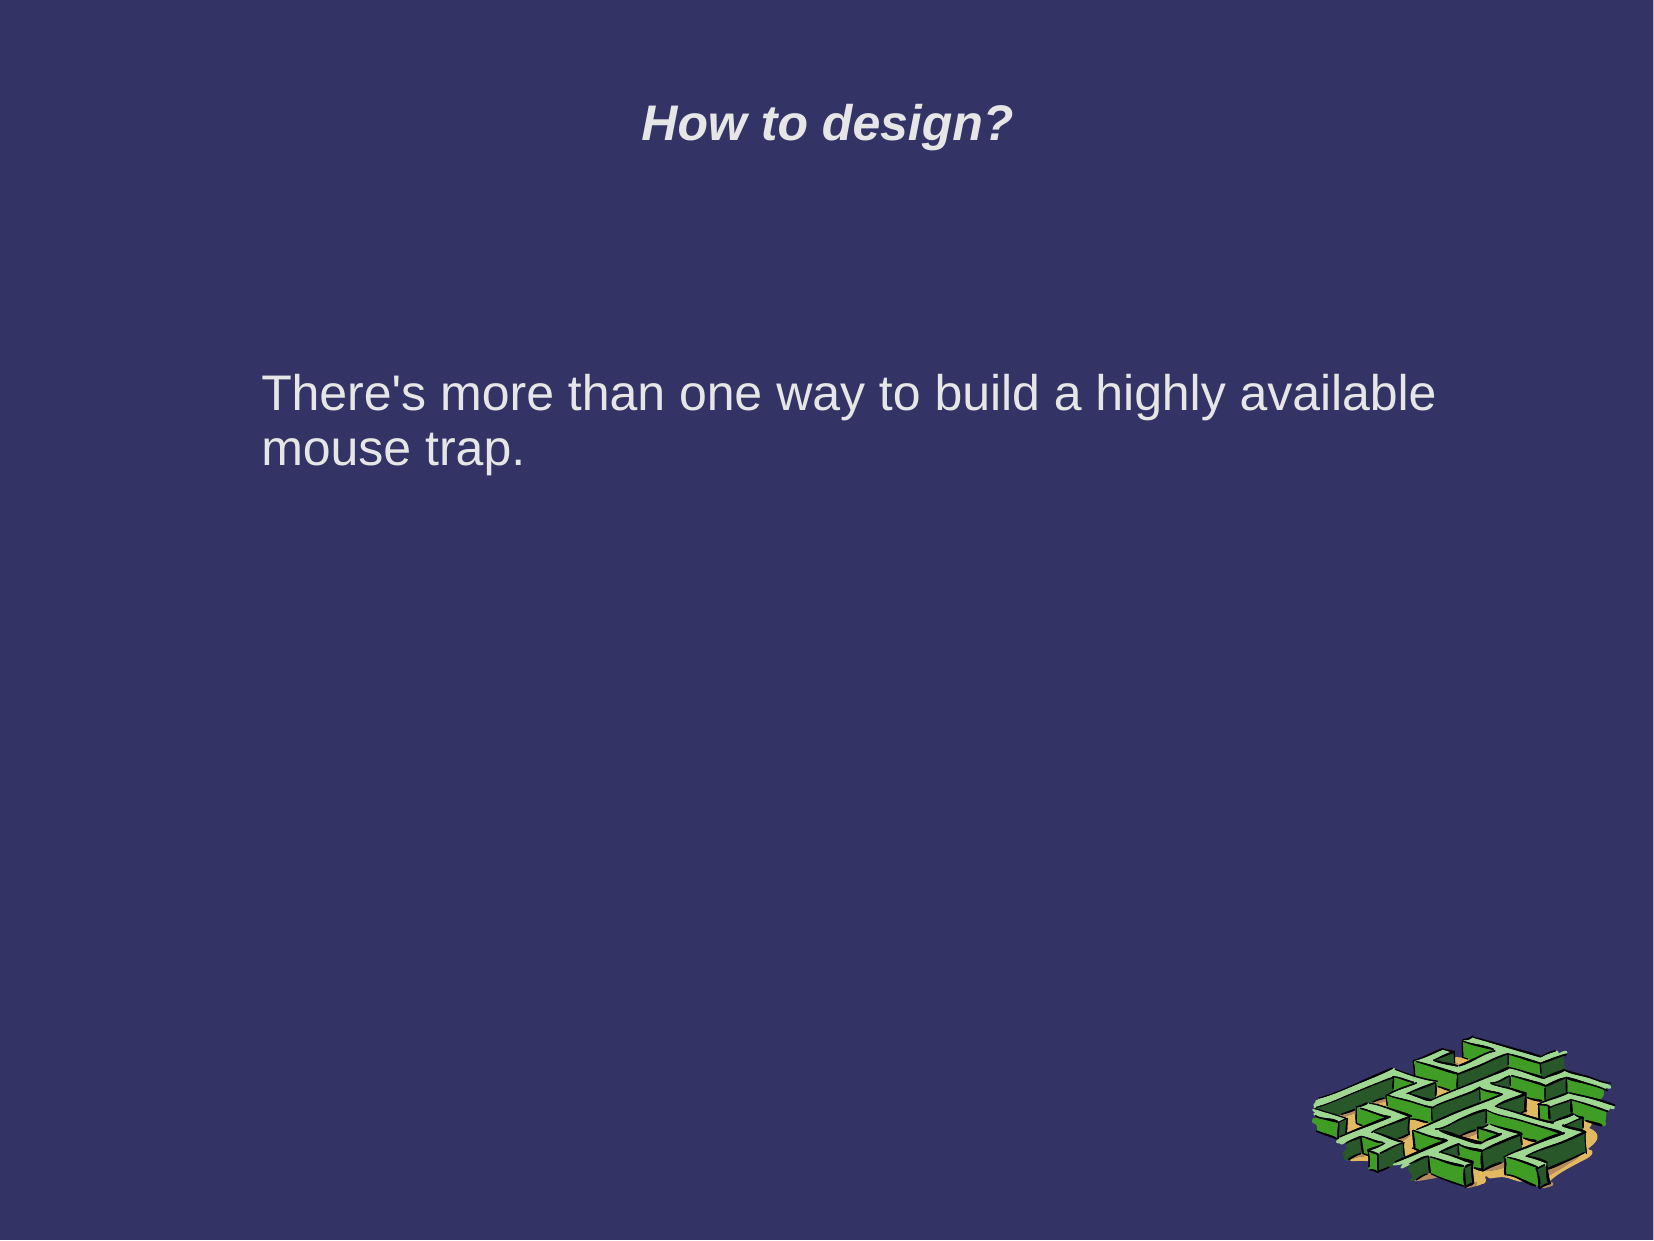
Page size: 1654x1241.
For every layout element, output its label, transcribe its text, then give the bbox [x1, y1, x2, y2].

title How to design? [121, 19, 1534, 227]
list There's more than one way to build a highly available mouse trap. [178, 364, 1570, 1085]
